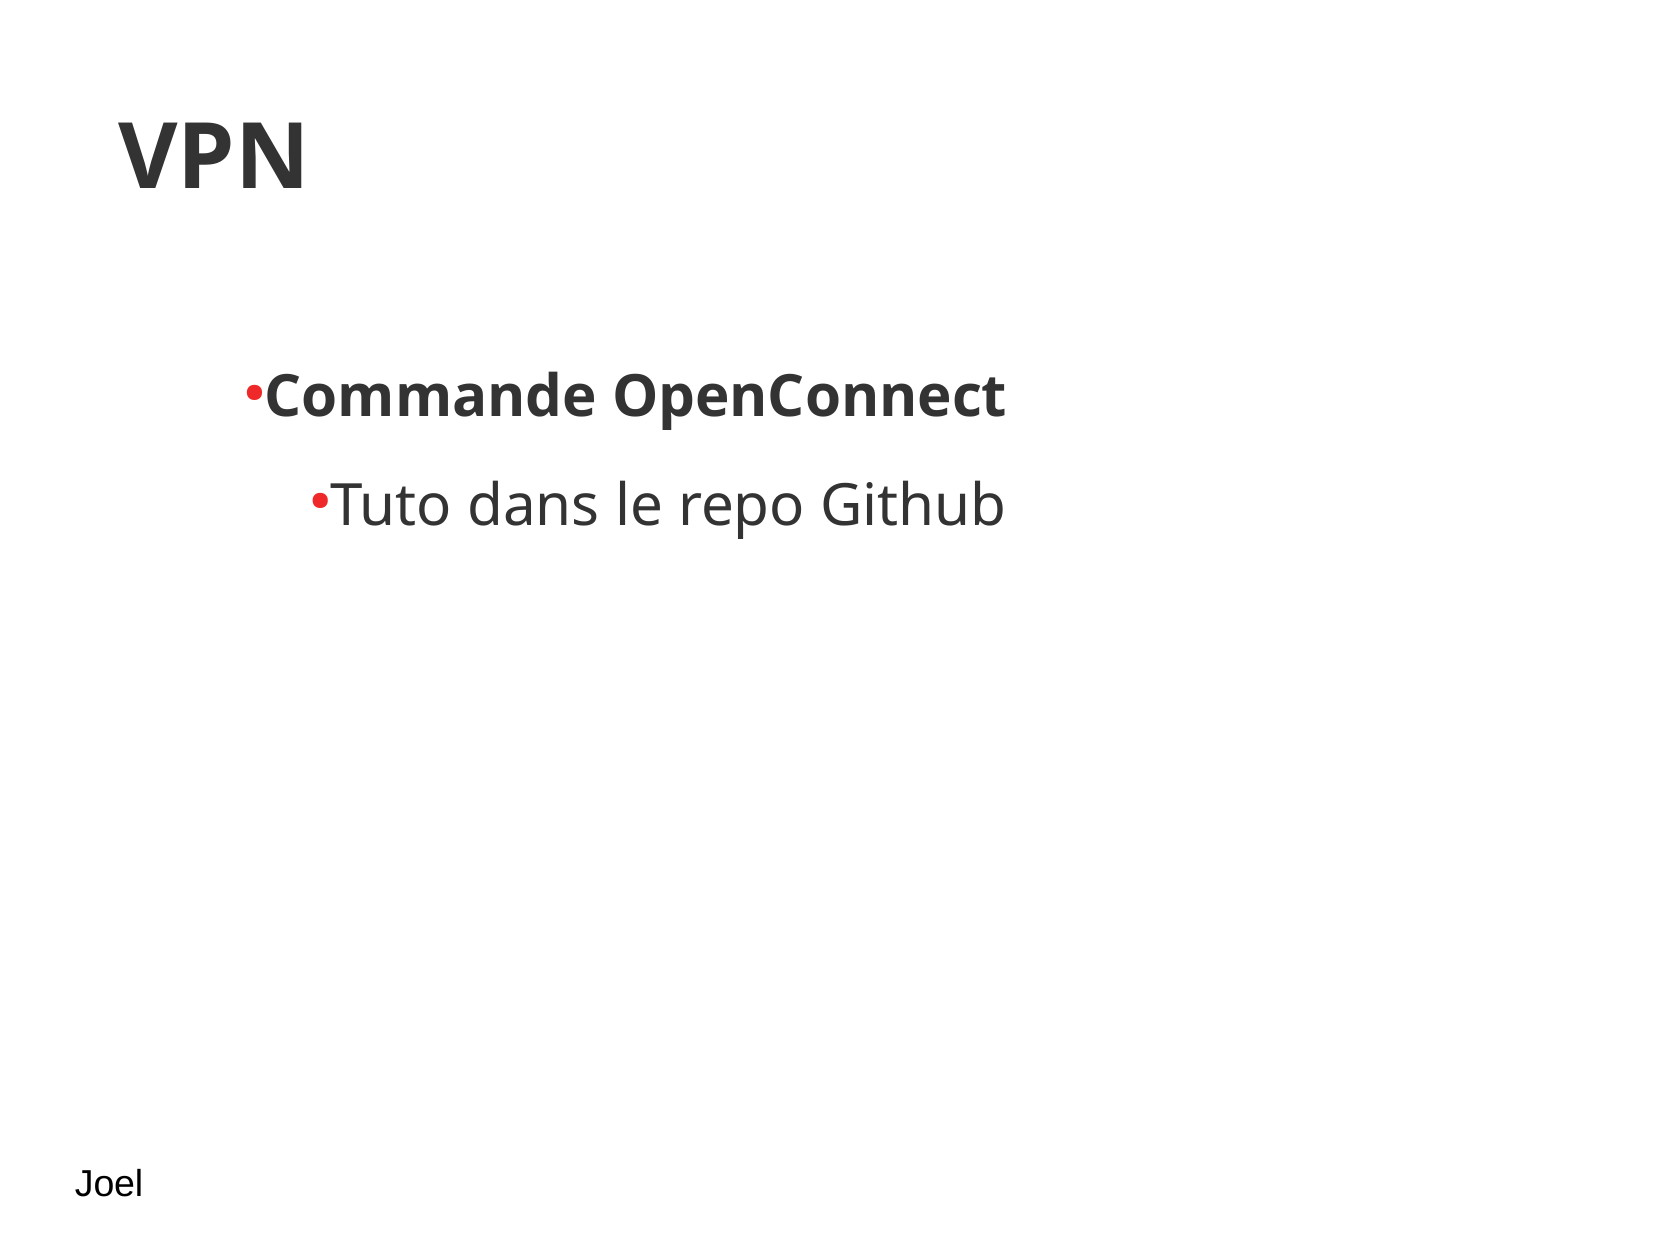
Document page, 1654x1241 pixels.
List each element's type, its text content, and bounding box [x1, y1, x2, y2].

title VPN [118, 49, 1571, 257]
text_box Joel [60, 1155, 159, 1214]
list Commande OpenConnect Tuto dans le repo Github [118, 354, 1536, 1074]
